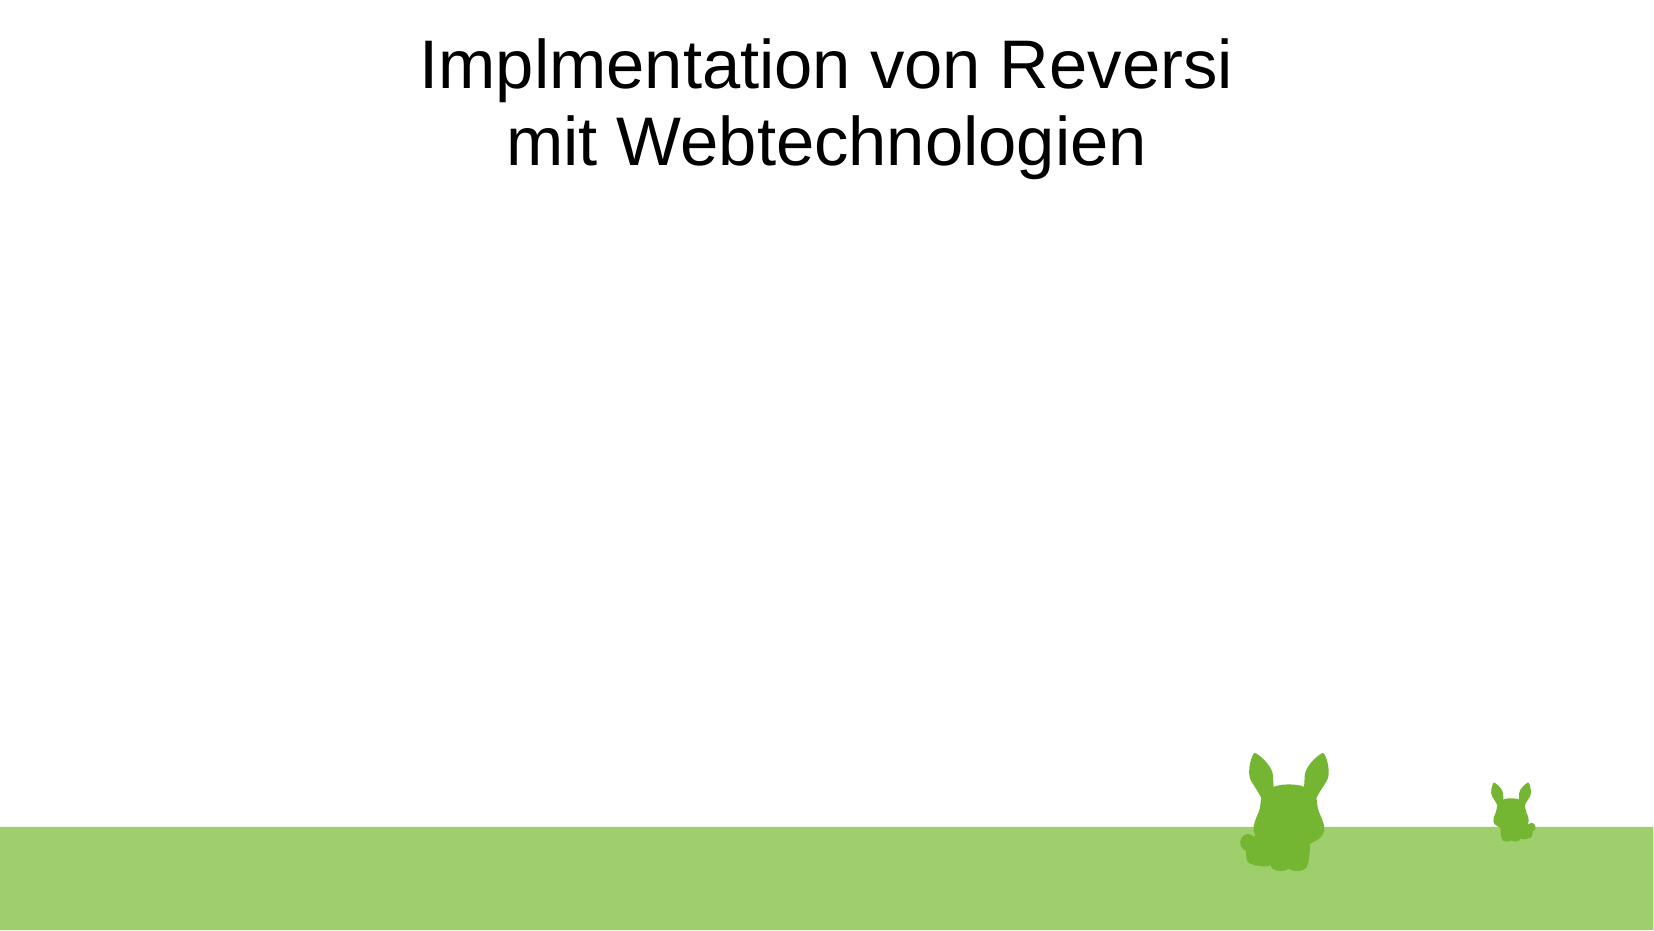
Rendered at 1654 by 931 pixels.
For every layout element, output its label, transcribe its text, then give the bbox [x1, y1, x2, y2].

title Implmentation von Reversi mit Webtechnologien [88, 26, 1565, 181]
